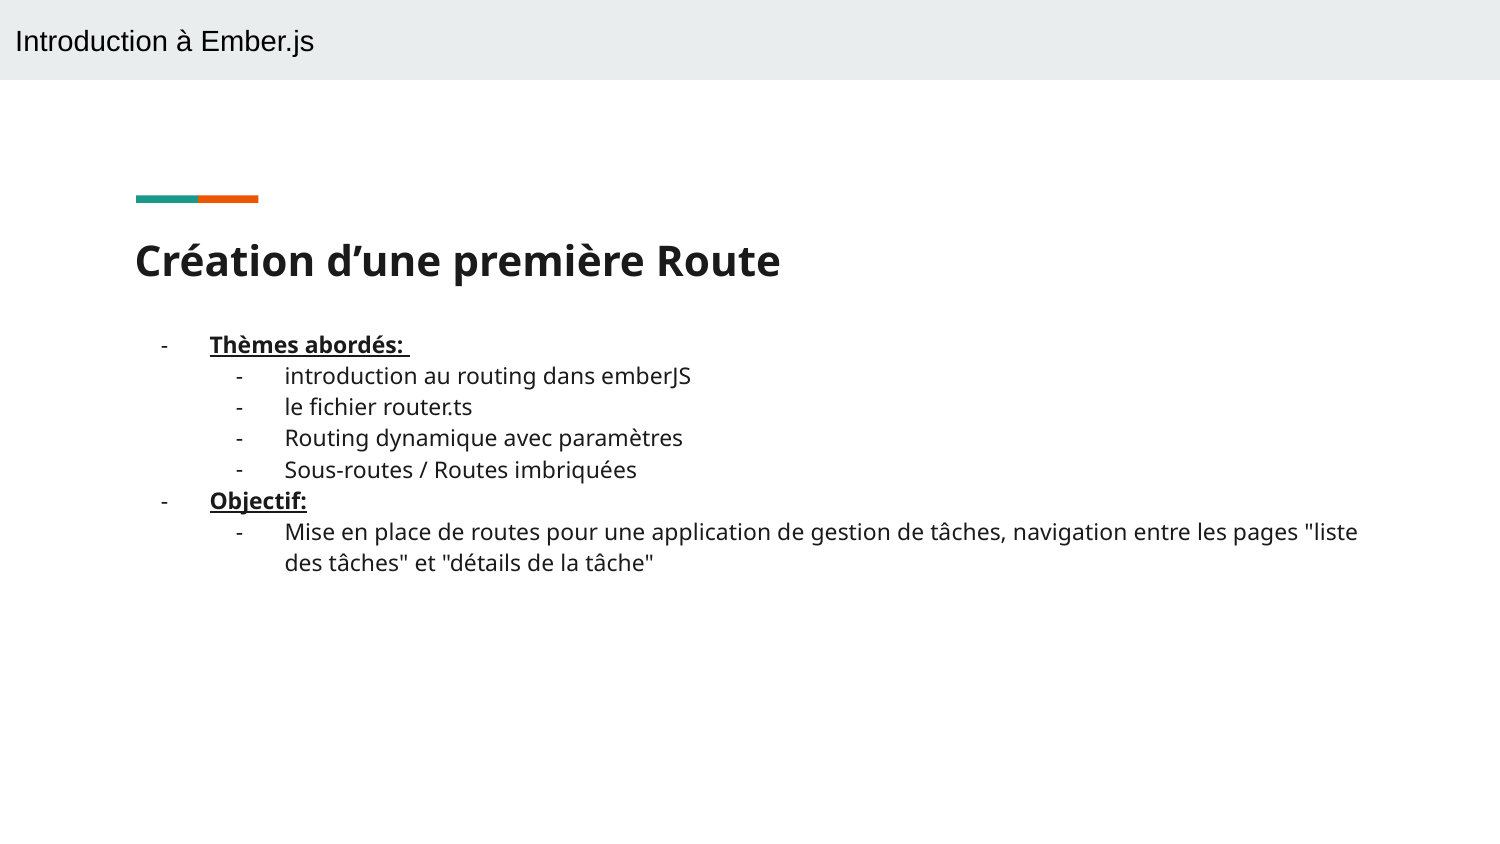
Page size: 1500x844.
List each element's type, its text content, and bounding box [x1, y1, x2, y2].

list Thèmes abordés: introduction au routing dans emberJS le fichier router.ts Routing dynamique avec paramètres Sous-routes / Routes imbriquées Objectif: Mise en place de routes pour une application de gestion de tâches, navigation entre les pages "liste des tâches" et "détails de la tâche" [119, 313, 1381, 685]
title Création d’une première Route [119, 216, 1381, 305]
